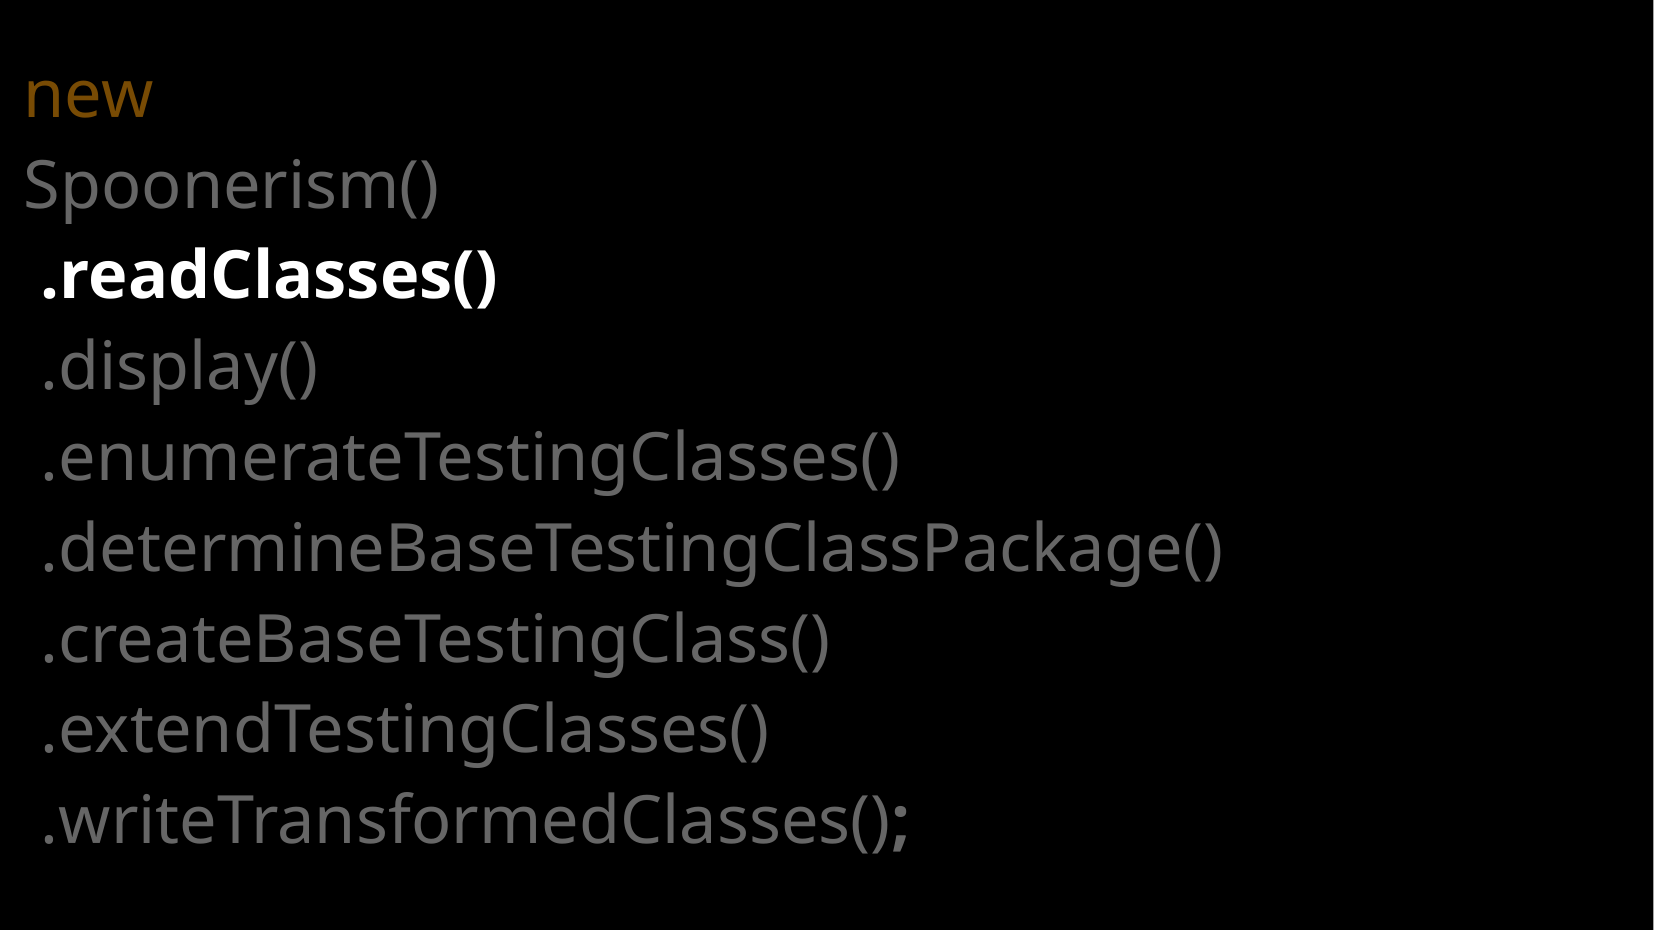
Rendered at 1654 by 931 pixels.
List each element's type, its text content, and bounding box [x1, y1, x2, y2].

subtitle new Spoonerism() .readClasses() .display() .enumerateTestingClasses() .determineBaseTestingClassPackage() .createBaseTestingClass() .extendTestingClasses() .writeTransformedClasses(); [23, 23, 1630, 886]
